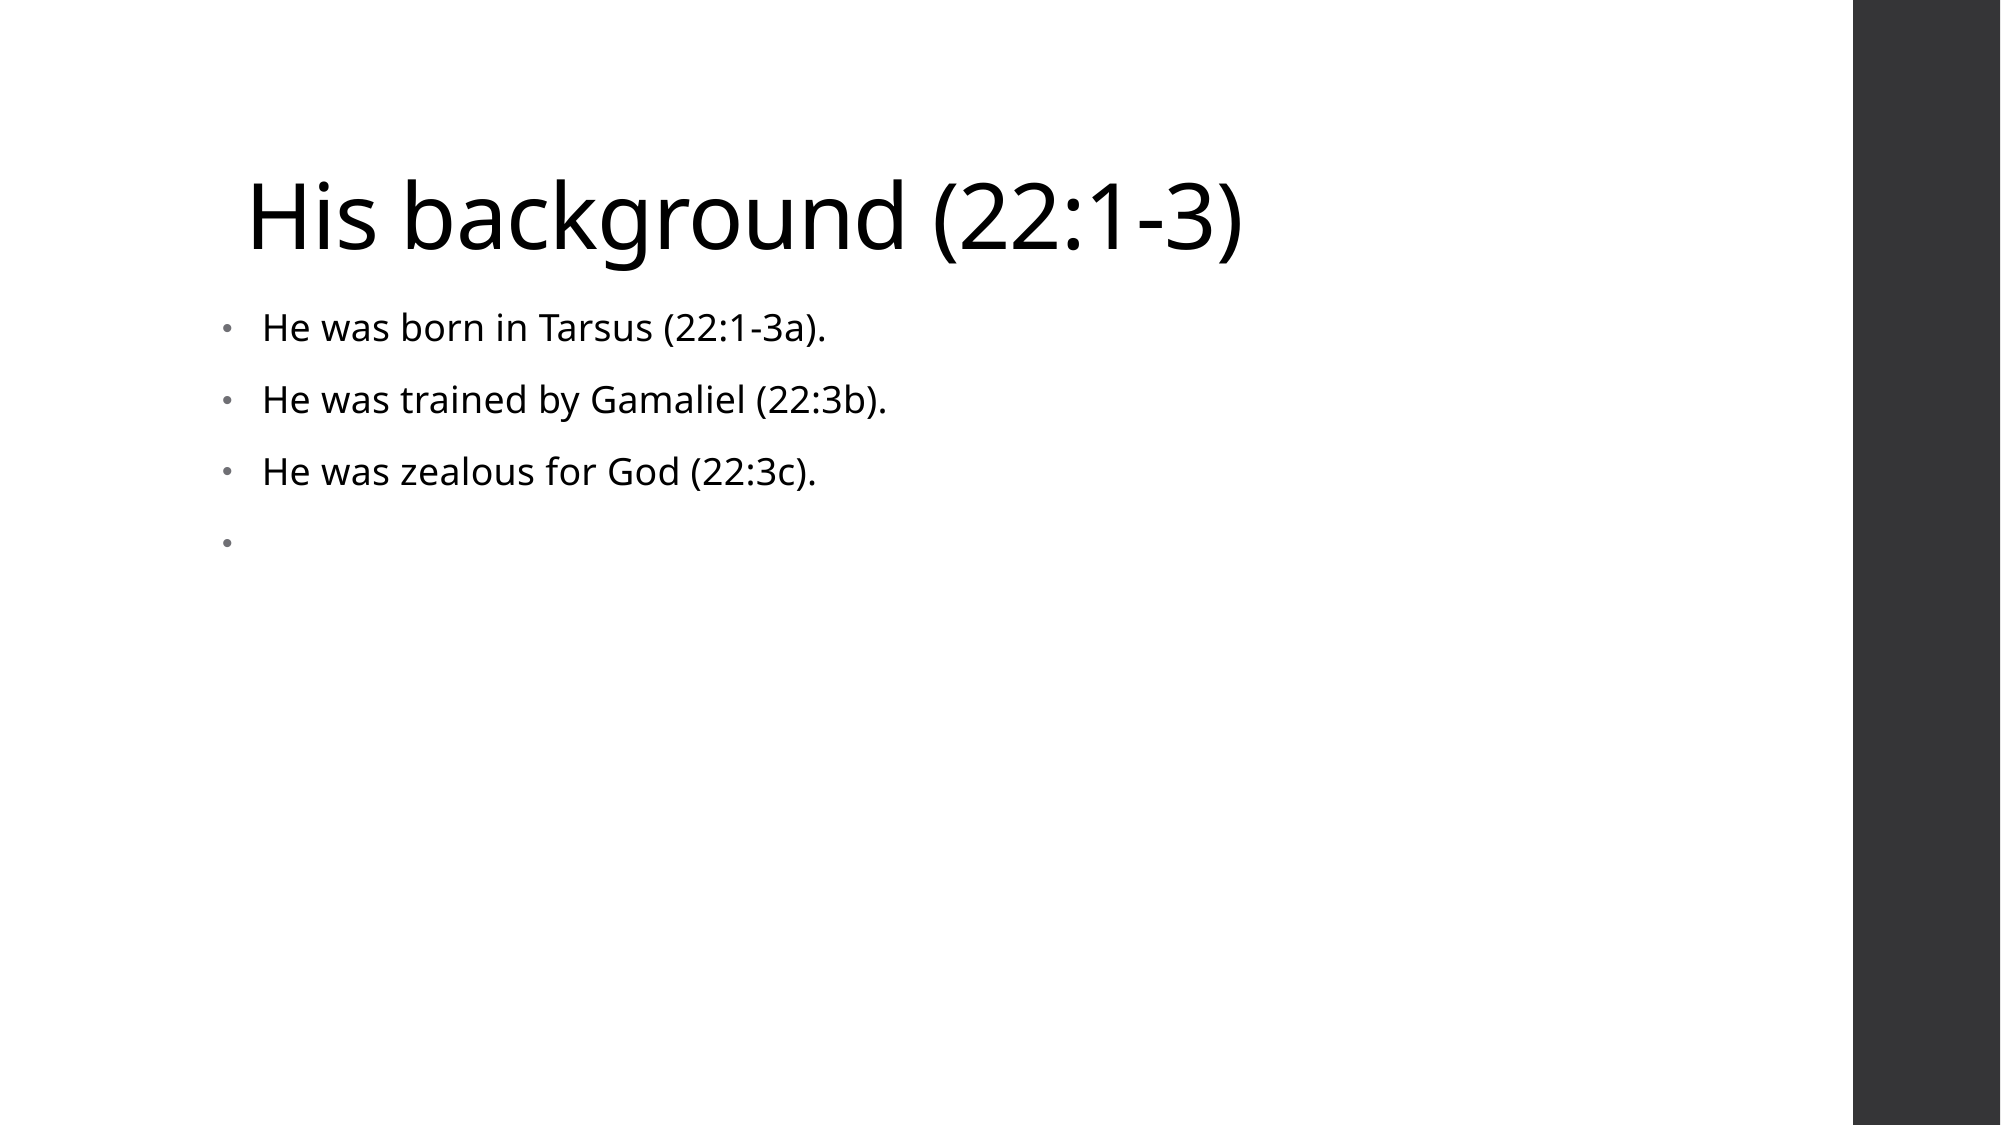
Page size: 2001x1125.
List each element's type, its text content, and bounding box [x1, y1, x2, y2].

title His background (22:1-3) [206, 60, 1797, 278]
list He was born in Tarsus (22:1-3a). He was trained by Gamaliel (22:3b). He was zealous for God (22:3c). [206, 299, 1617, 1014]
